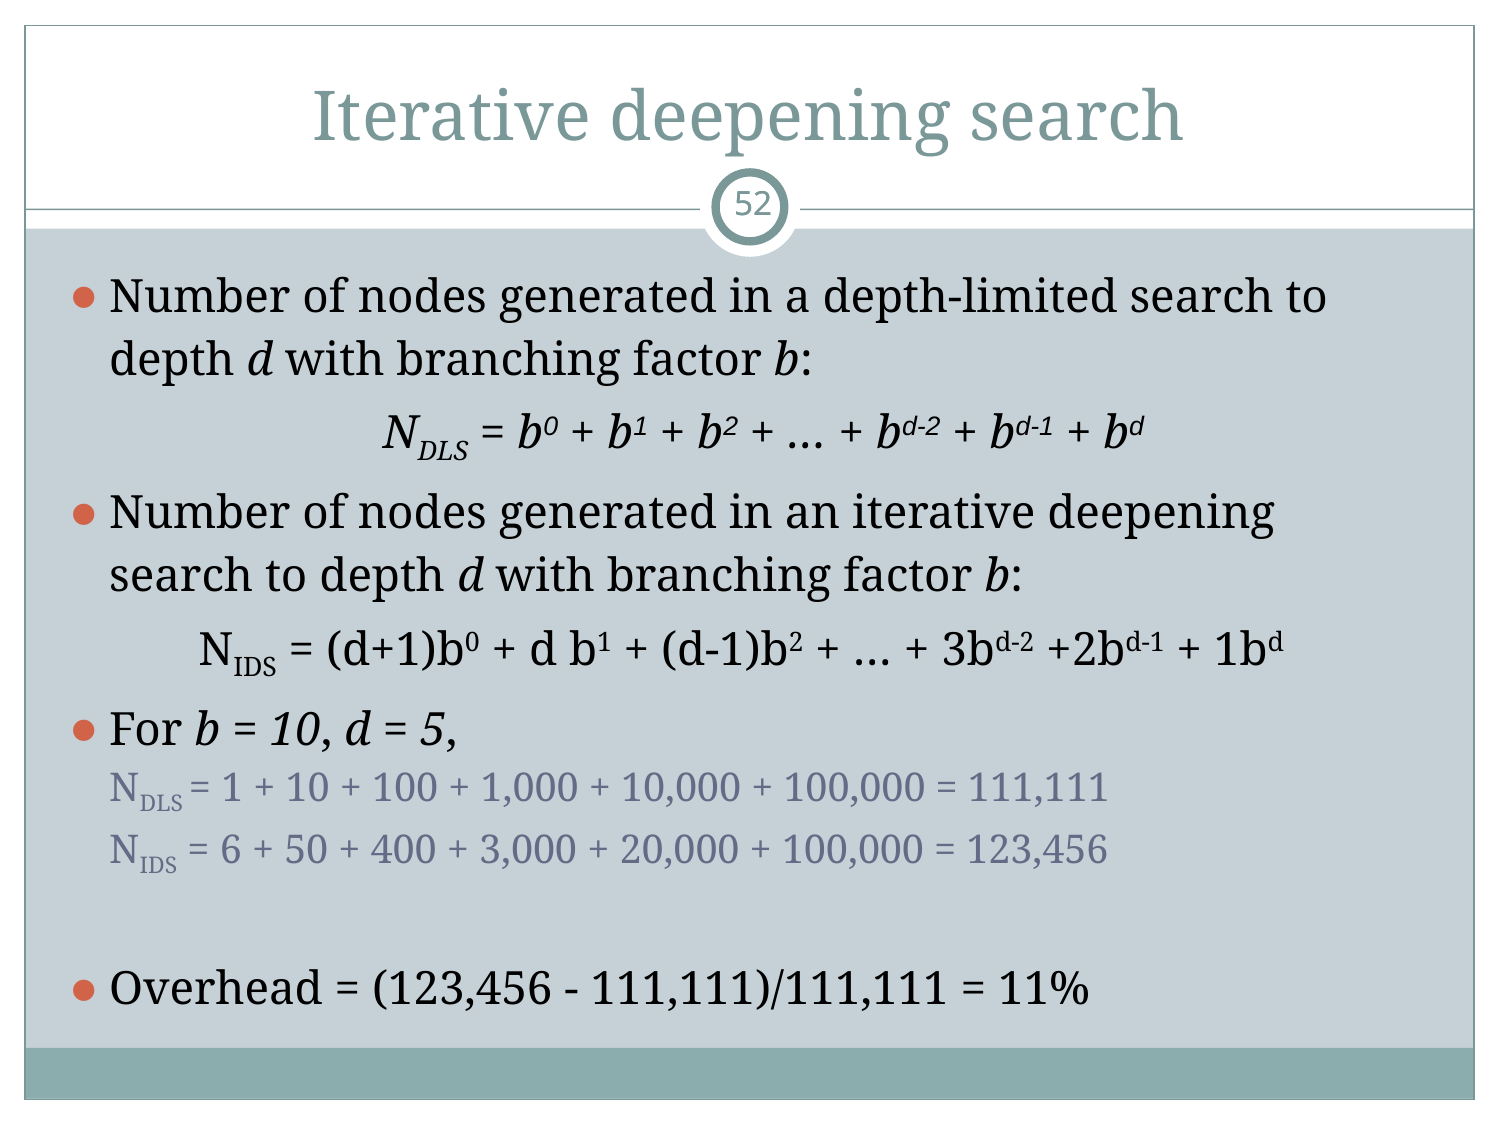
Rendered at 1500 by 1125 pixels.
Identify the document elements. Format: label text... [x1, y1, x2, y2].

slide_number <number> [715, 168, 791, 241]
title Iterative deepening search [49, 37, 1450, 162]
list Number of nodes generated in a depth-limited search to depth d with branching factor b: NDLS = b0 + b1 + b2 + … + bd-2 + bd-1 + bd Number of nodes generated in an iterative deepening search to depth d with branching factor b: NIDS = (d+1)b0 + d b1 + (d-1)b2 + … + 3bd-2 +2bd-1 + 1bd For b = 10, d = 5, NDLS = 1 + 10 + 100 + 1,000 + 10,000 + 100,000 = 111,111 NIDS = 6 + 50 + 400 + 3,000 + 20,000 + 100,000 = 123,456 Overhead = (123,456 - 111,111)/111,111 = 11% [49, 250, 1445, 1001]
